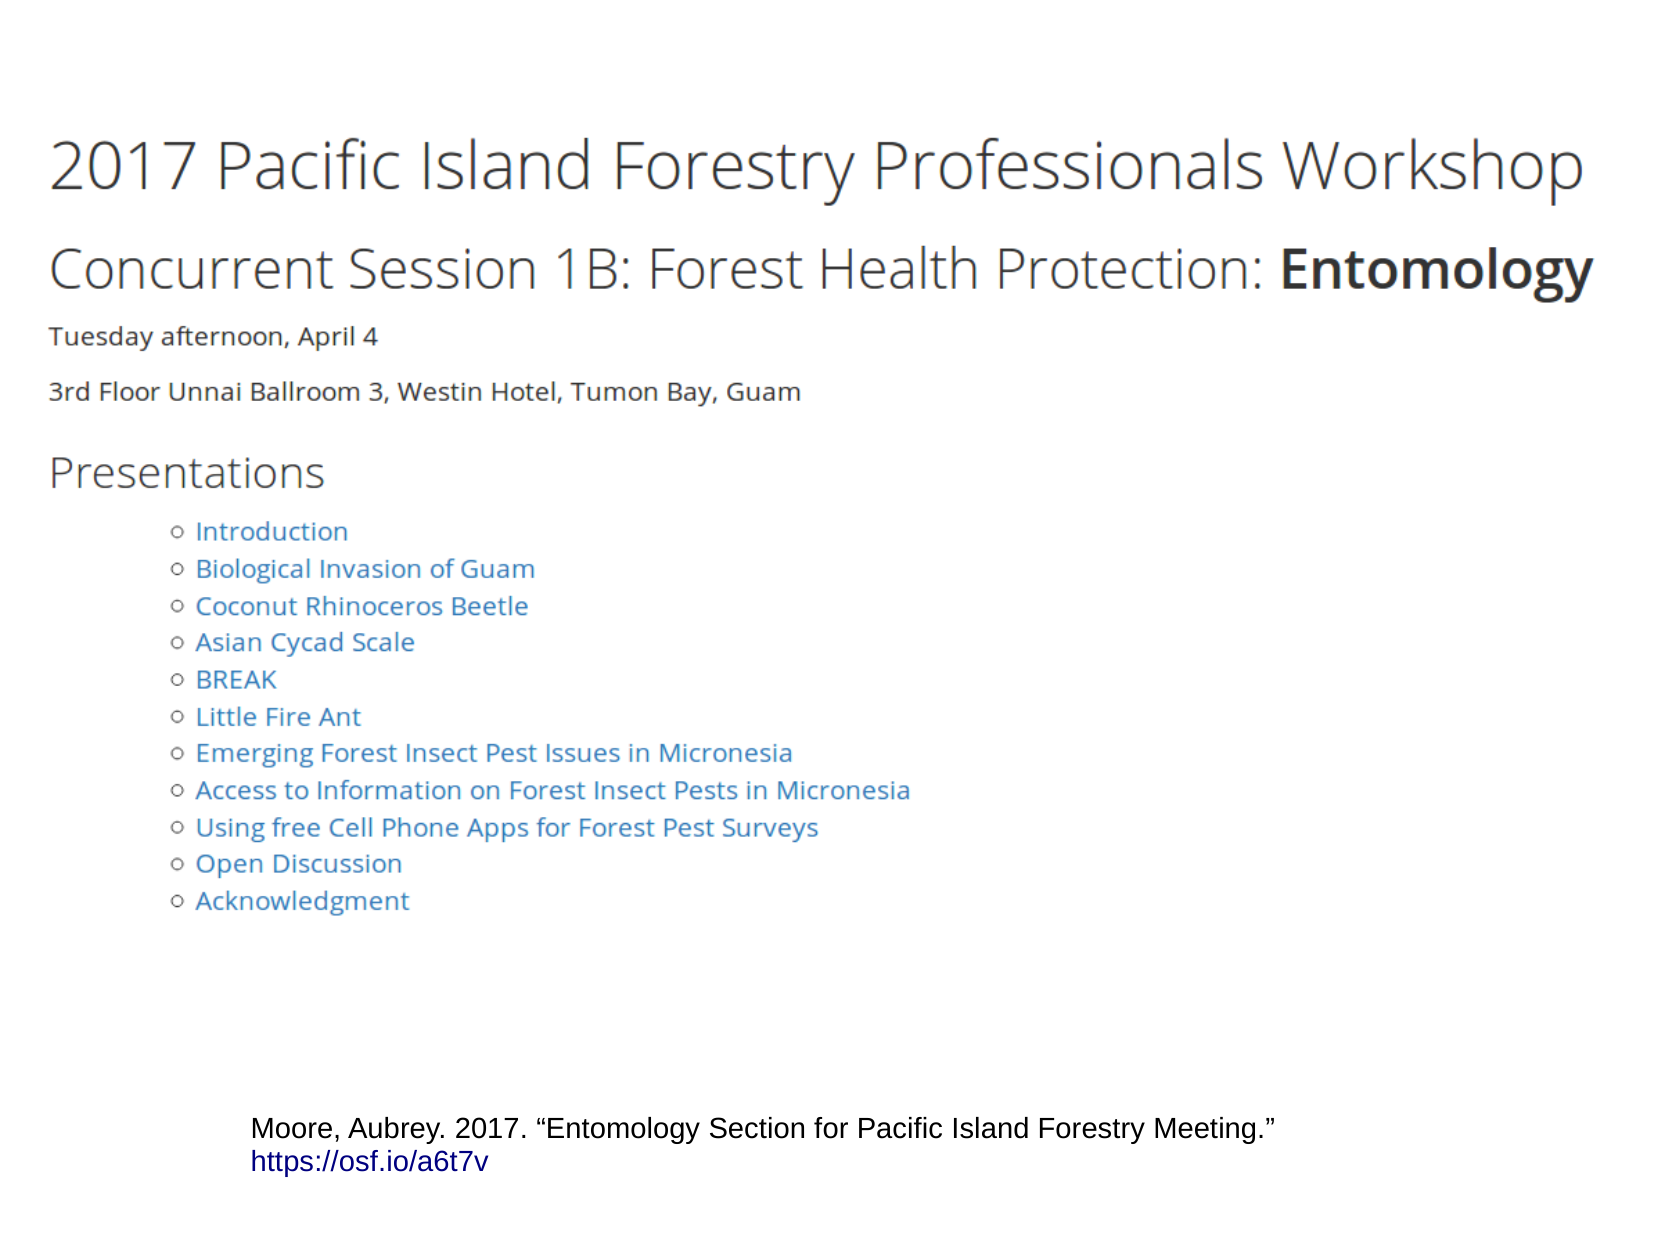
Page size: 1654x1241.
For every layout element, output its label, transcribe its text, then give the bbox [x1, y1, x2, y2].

text_box Moore, Aubrey. 2017. “Entomology Section for Pacific Island Forestry Meeting.” https://osf.io/a6t7v [235, 1104, 1441, 1186]
picture [32, 127, 1607, 925]
